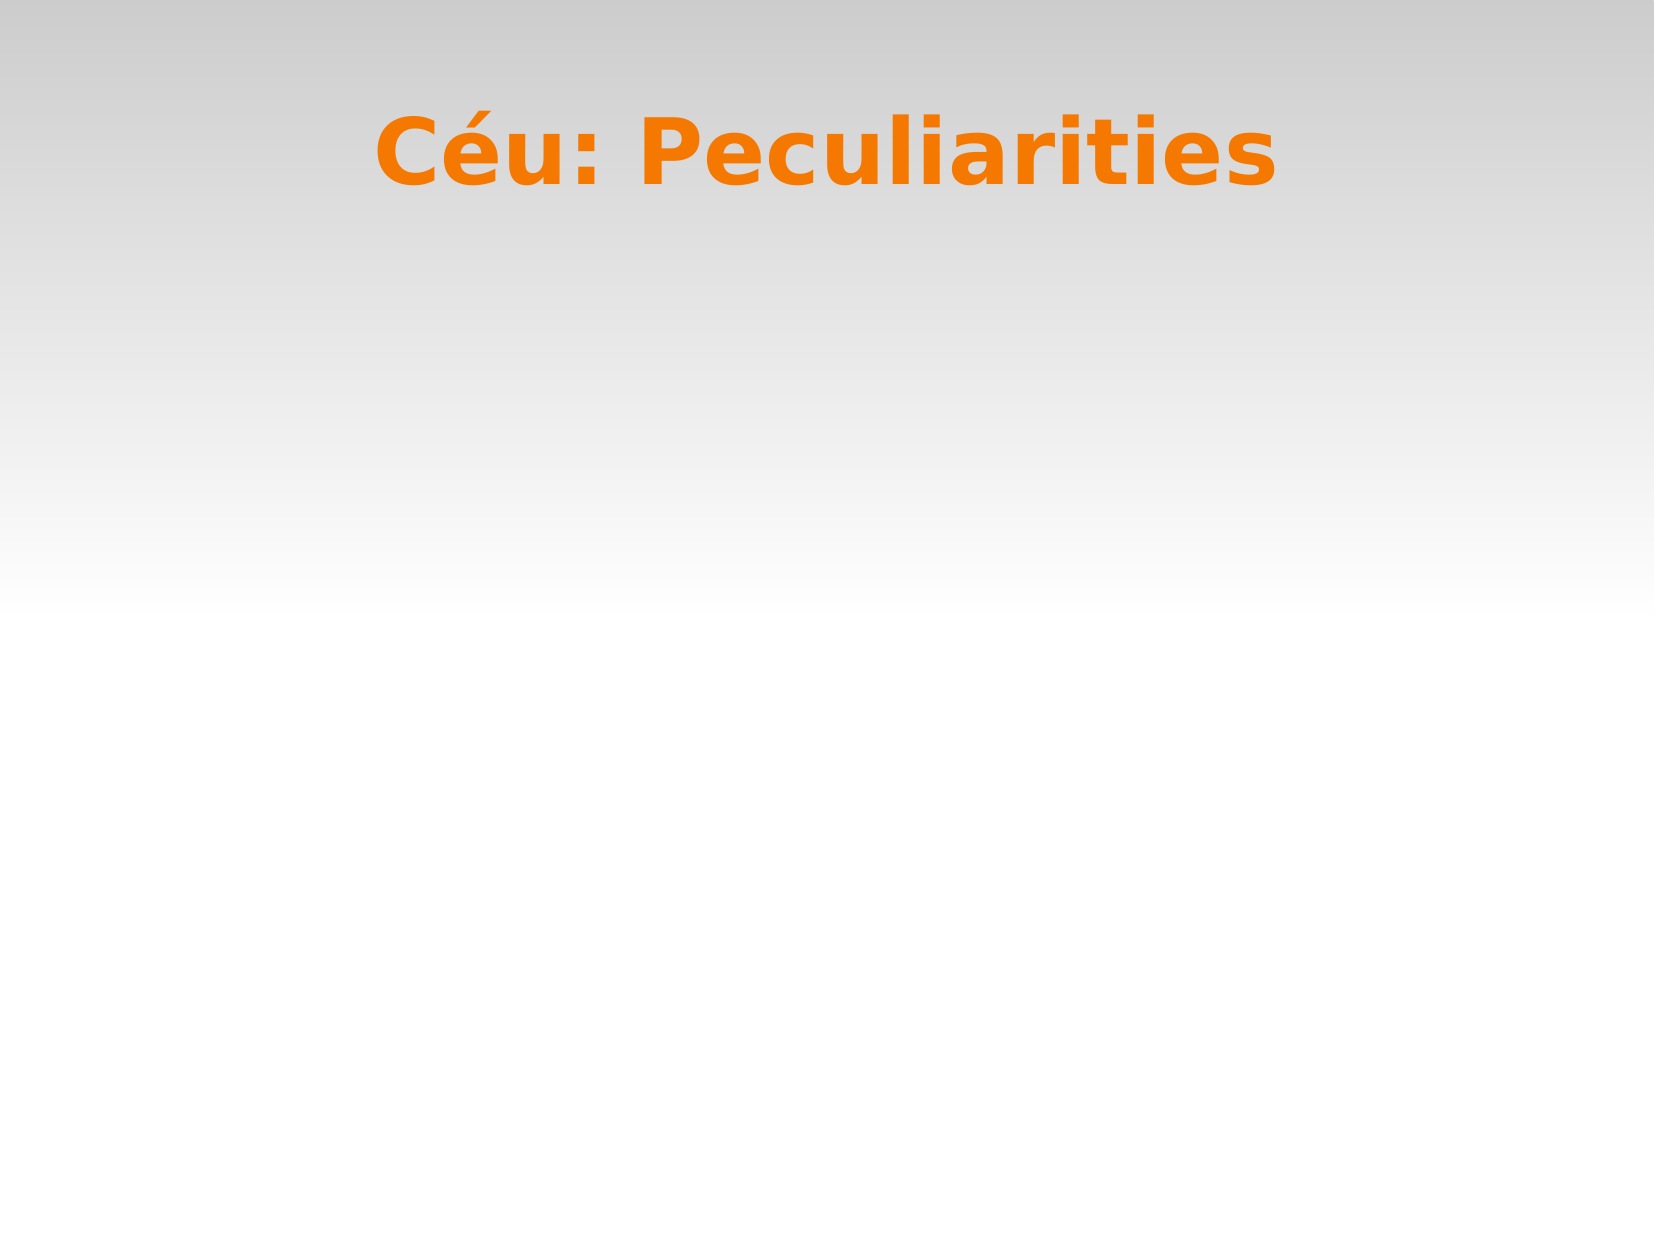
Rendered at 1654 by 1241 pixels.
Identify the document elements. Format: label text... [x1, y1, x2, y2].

title Céu: Peculiarities [82, 49, 1571, 257]
